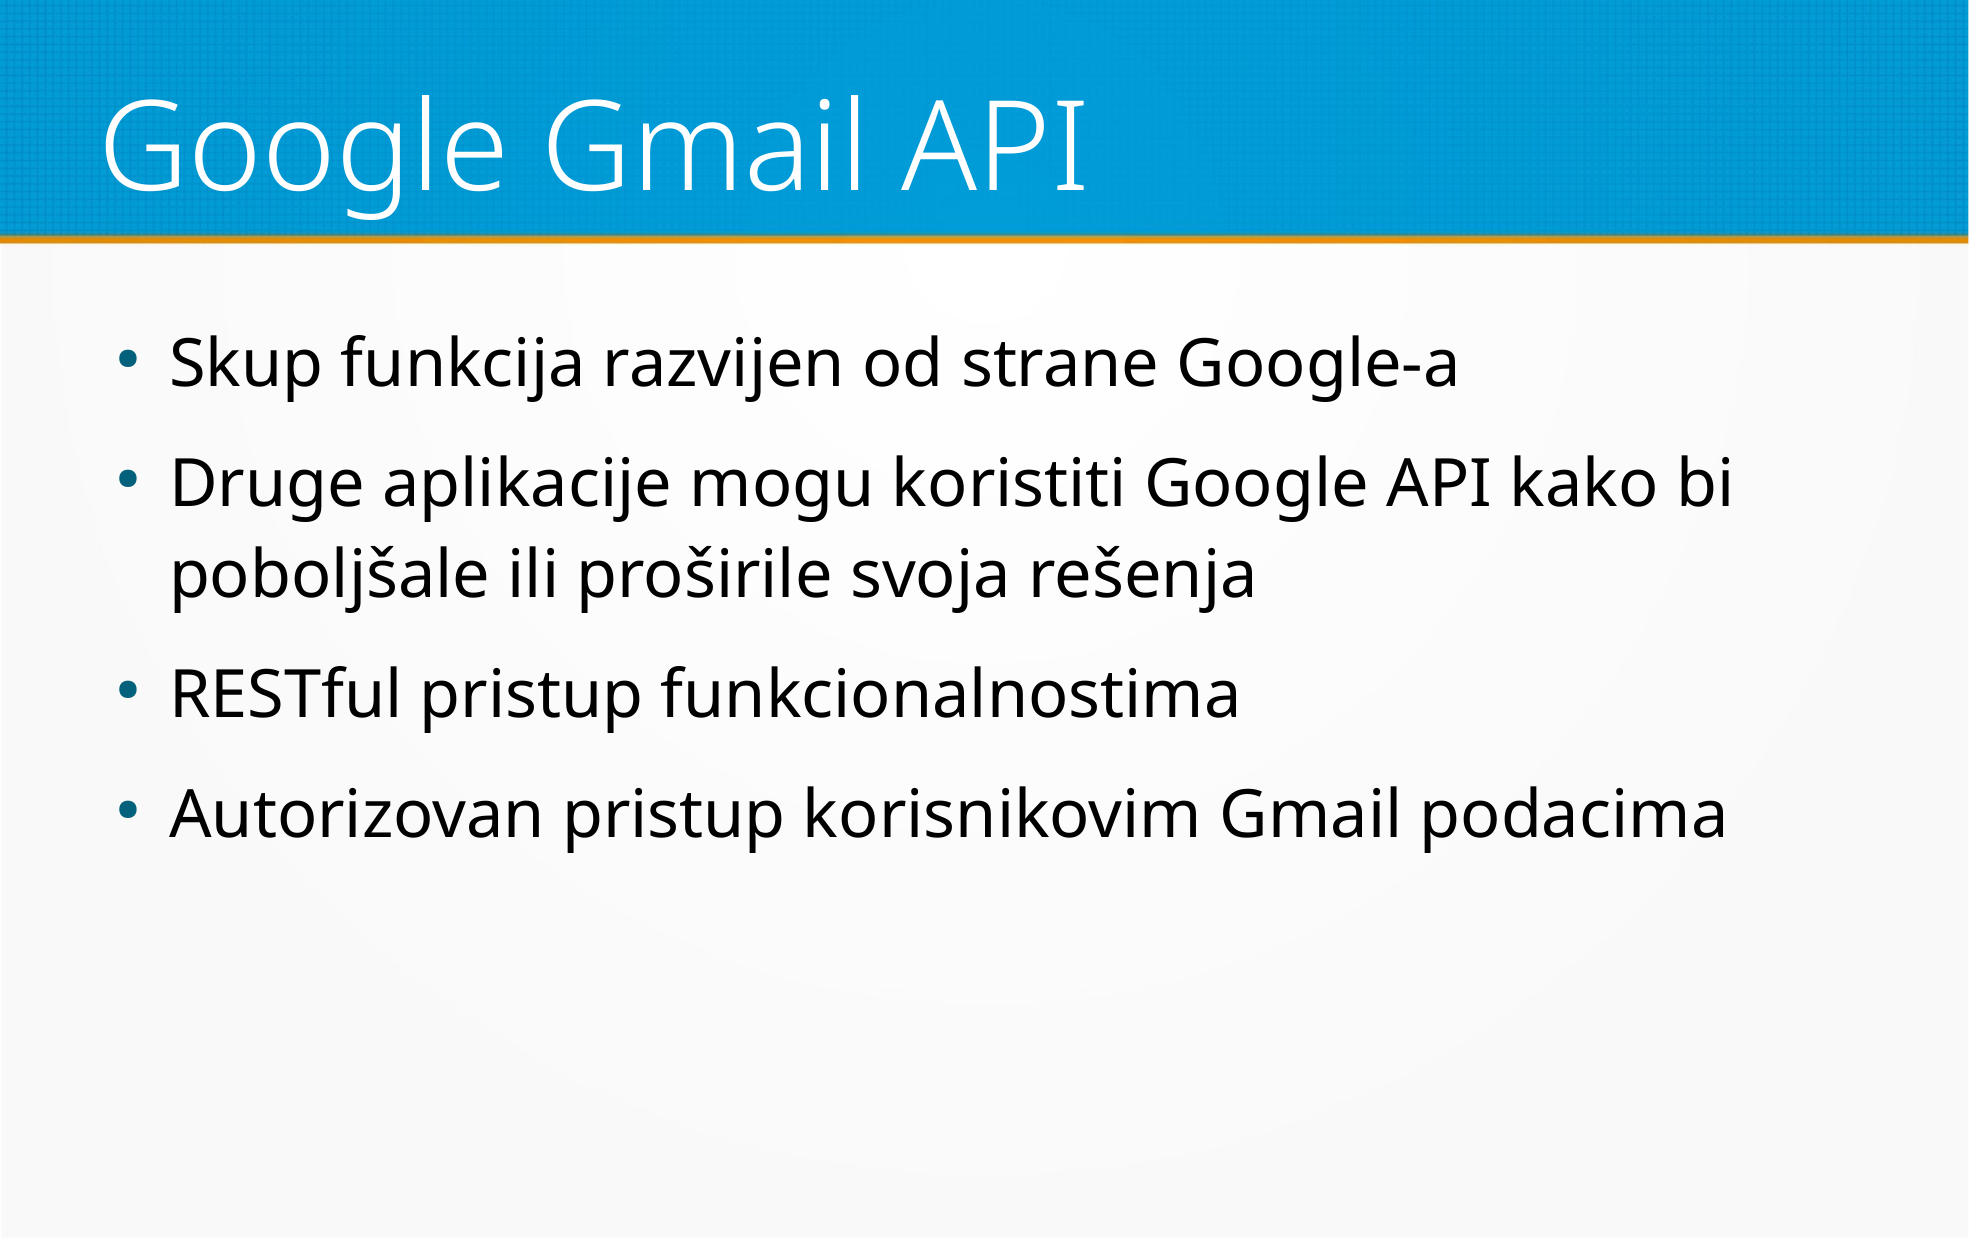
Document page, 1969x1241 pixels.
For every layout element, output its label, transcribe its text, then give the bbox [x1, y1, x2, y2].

title Google Gmail API [98, 19, 1870, 227]
picture [0, 233, 1969, 1241]
list Skup funkcija razvijen od strane Google-a Druge aplikacije mogu koristiti Google API kako bi poboljšale ili proširile svoja rešenja RESTful pristup funkcionalnostima Autorizovan pristup korisnikovim Gmail podacima [98, 315, 1861, 1081]
